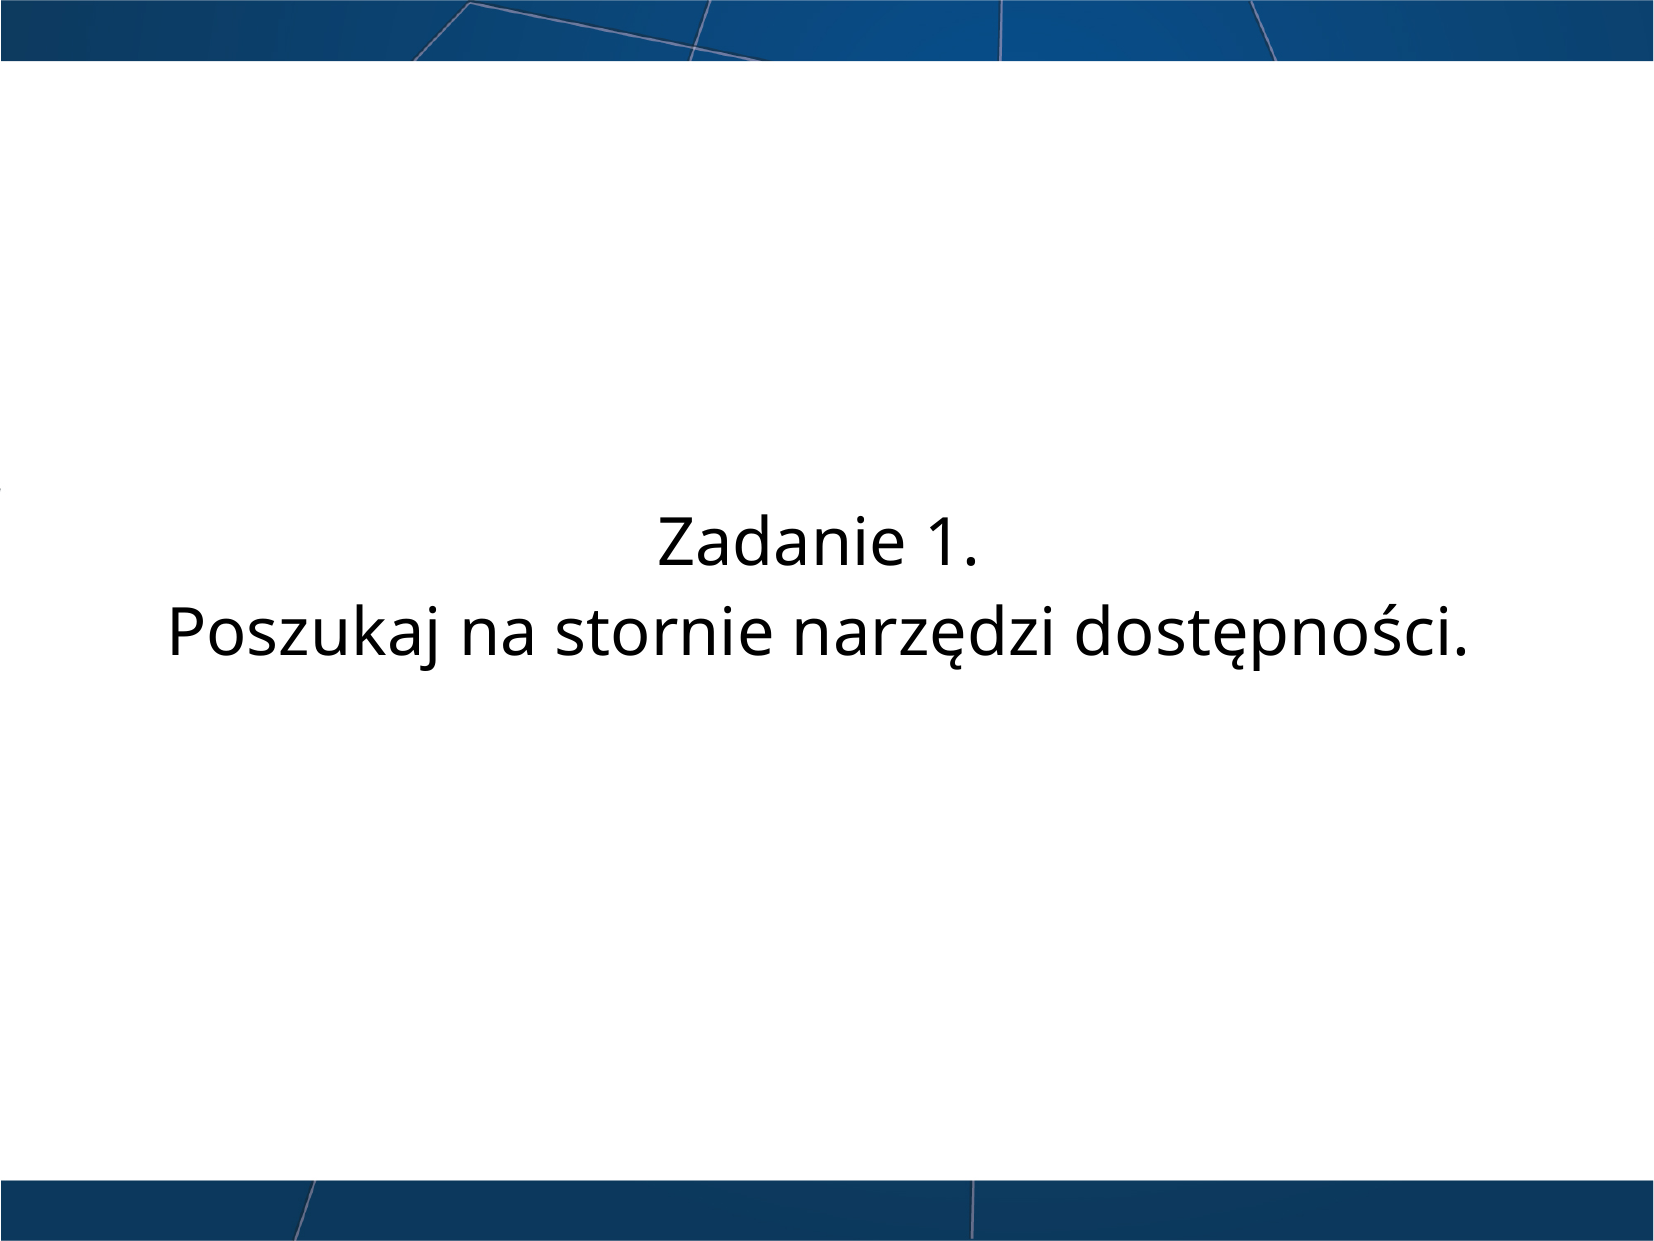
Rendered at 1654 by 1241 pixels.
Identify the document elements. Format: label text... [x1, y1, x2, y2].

subtitle Zadanie 1. Poszukaj na stornie narzędzi dostępności. [75, 225, 1564, 945]
picture [0, 0, 1654, 1241]
